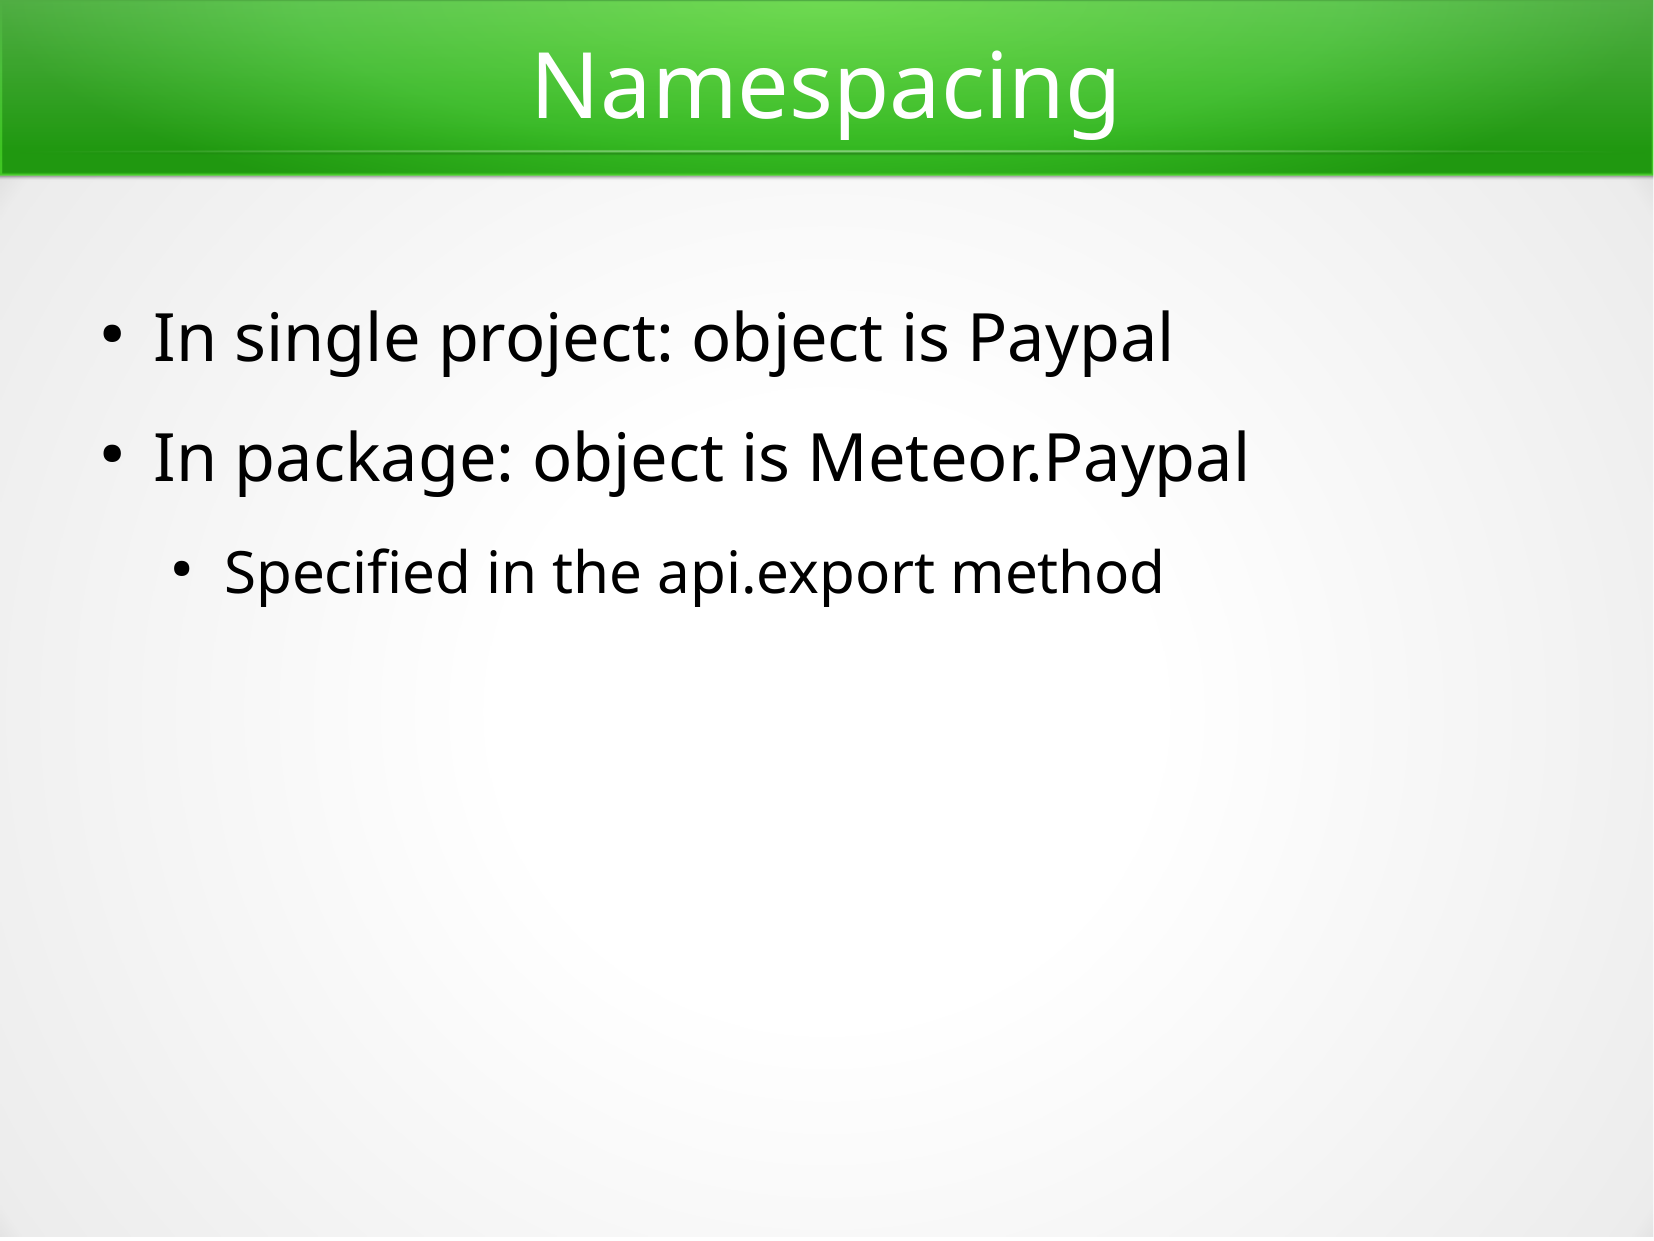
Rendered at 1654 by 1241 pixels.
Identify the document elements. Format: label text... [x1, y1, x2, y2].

list In single project: object is Paypal In package: object is Meteor.Paypal Specified in the api.export method [82, 290, 1571, 1010]
picture [0, 0, 1654, 1237]
title Namespacing [82, 11, 1571, 154]
